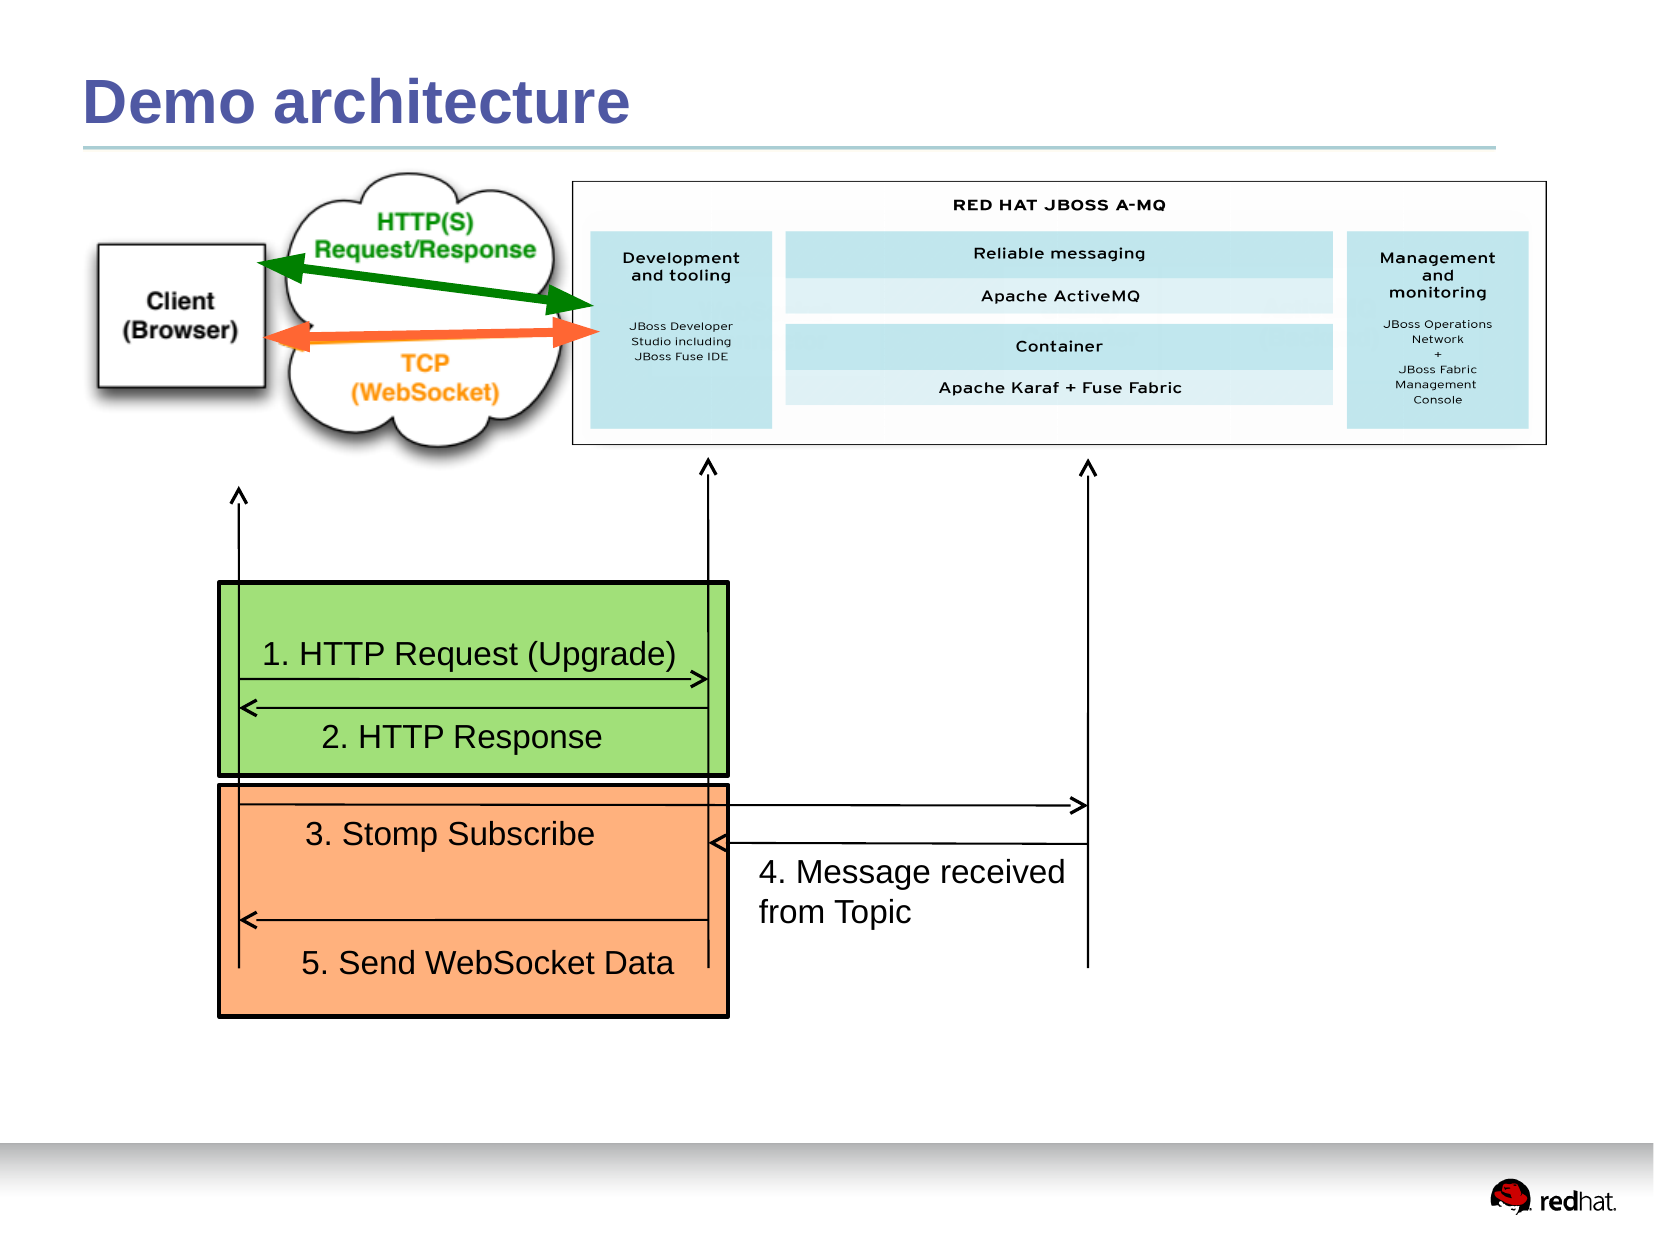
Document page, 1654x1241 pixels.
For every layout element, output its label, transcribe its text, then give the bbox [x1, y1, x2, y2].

text_box 4. Message received from Topic [744, 844, 1082, 939]
text_box [240, 582, 707, 677]
text_box [218, 785, 729, 1017]
text_box [710, 582, 729, 776]
text_box [710, 785, 729, 804]
text_box 2. HTTP Response [306, 709, 619, 764]
text_box 5. Send WebSocket Data [286, 933, 690, 989]
text_box [240, 785, 707, 803]
picture [75, 146, 1576, 541]
text_box [240, 675, 707, 776]
text_box [218, 582, 237, 776]
picture [0, 1143, 1654, 1241]
title Demo architecture [82, 8, 1572, 153]
text_box 1. HTTP Request (Upgrade) [247, 624, 692, 681]
text_box 3. Stomp Subscribe [290, 804, 611, 860]
text_box [562, 449, 1575, 563]
